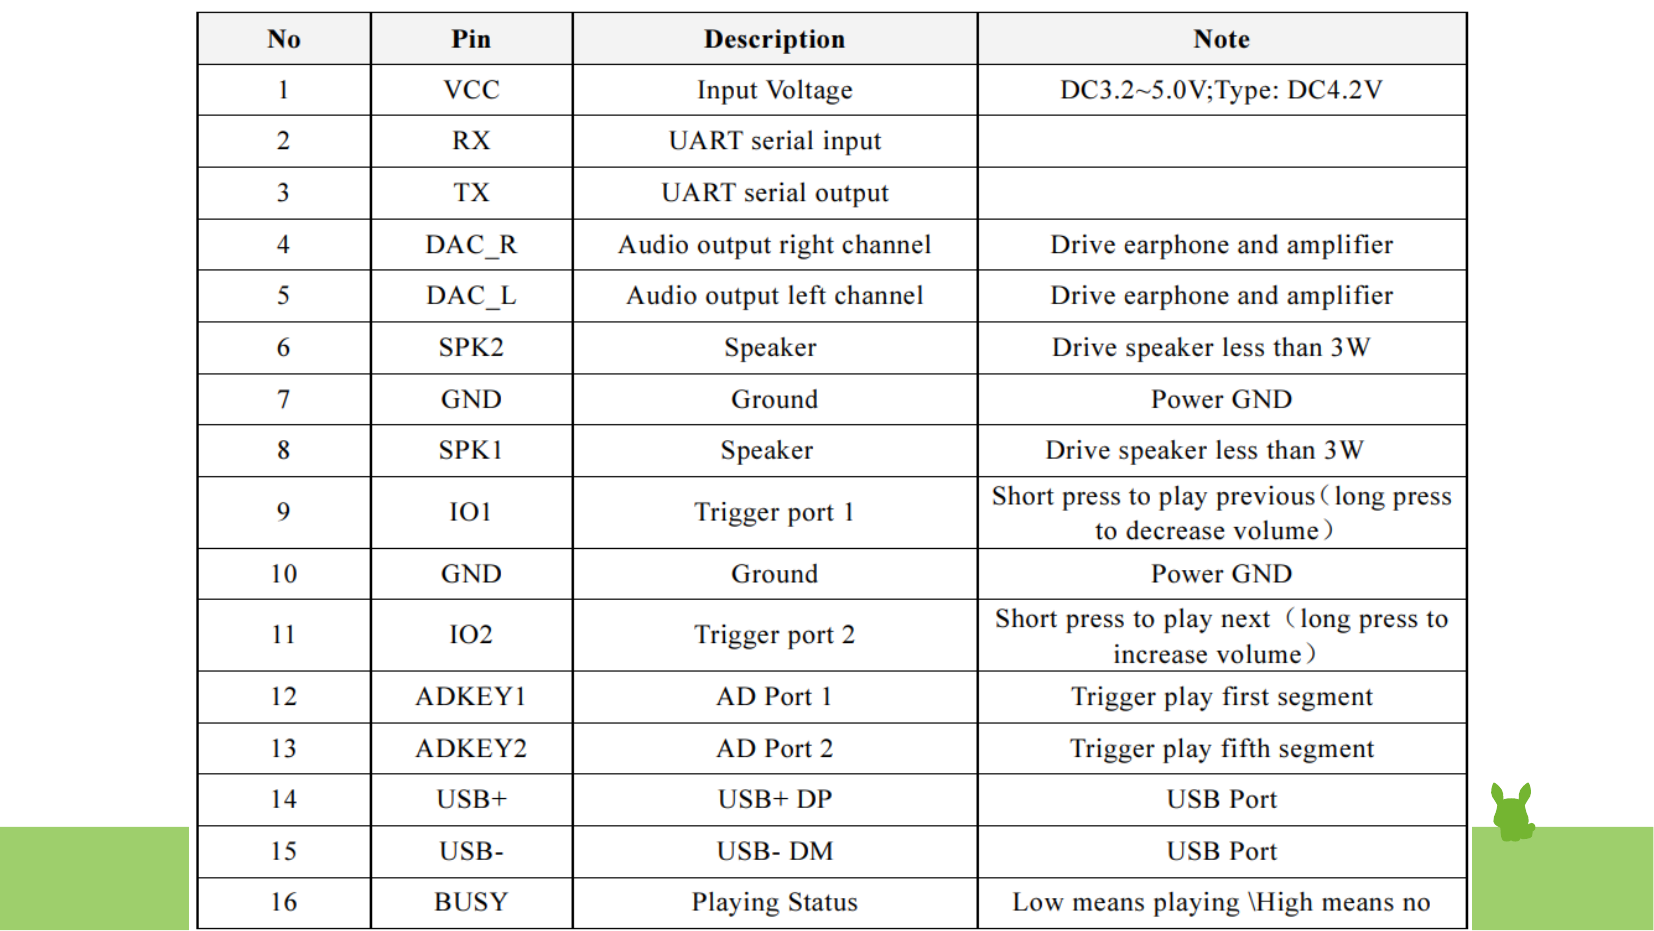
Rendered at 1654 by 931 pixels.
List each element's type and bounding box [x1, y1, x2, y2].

picture [189, 2, 1472, 931]
